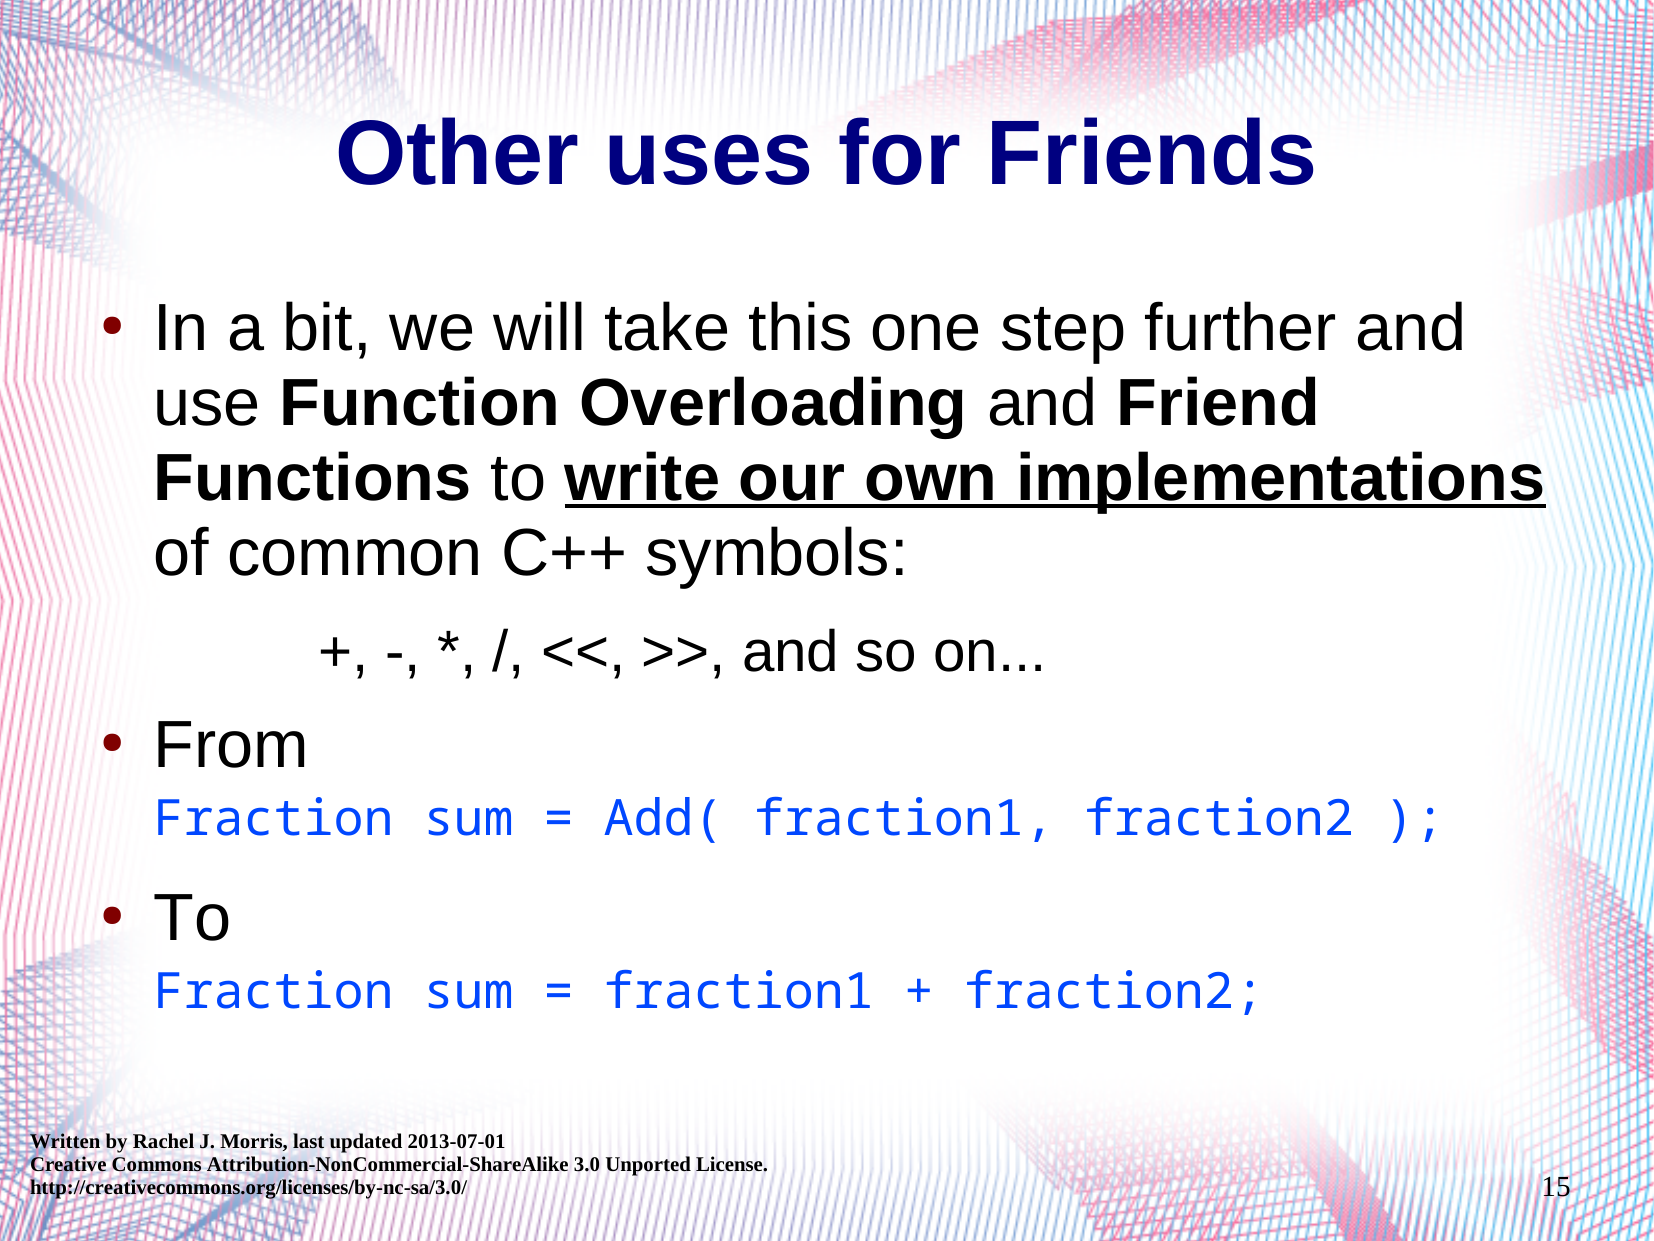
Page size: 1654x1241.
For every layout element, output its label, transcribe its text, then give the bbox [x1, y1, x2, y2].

list In a bit, we will take this one step further and use Function Overloading and Friend Functions to write our own implementations of common C++ symbols: +, -, *, /, <<, >>, and so on... From Fraction sum = Add( fraction1, fraction2 ); To Fraction sum = fraction1 + fraction2; [82, 290, 1571, 1010]
title Other uses for Friends [82, 49, 1571, 257]
picture [0, 0, 1654, 1241]
